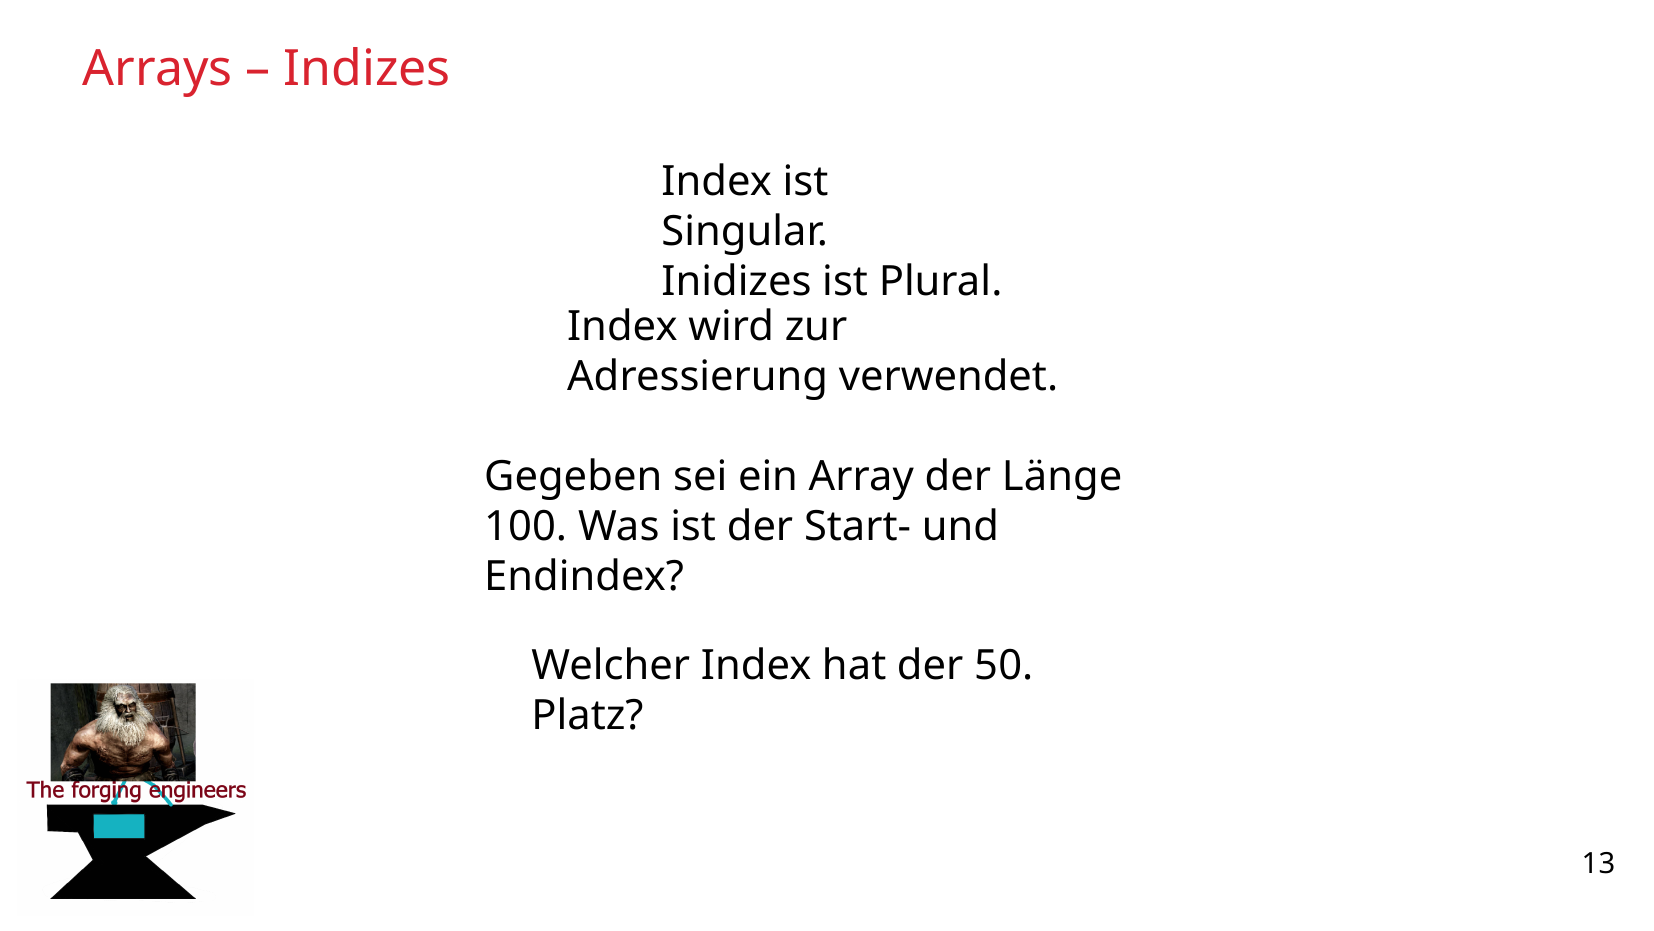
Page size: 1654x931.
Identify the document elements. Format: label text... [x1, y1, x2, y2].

picture [17, 679, 254, 916]
text_box Index ist Singular. Inidizes ist Plural. [661, 153, 1004, 260]
text_box Welcher Index hat der 50. Platz? [531, 637, 1134, 697]
text_box Index wird zur Adressierung verwendet. [566, 298, 1087, 406]
text_box Gegeben sei ein Array der Länge 100. Was ist der Start- und Endindex? [484, 448, 1182, 556]
title Arrays – Indizes [82, 37, 1571, 95]
